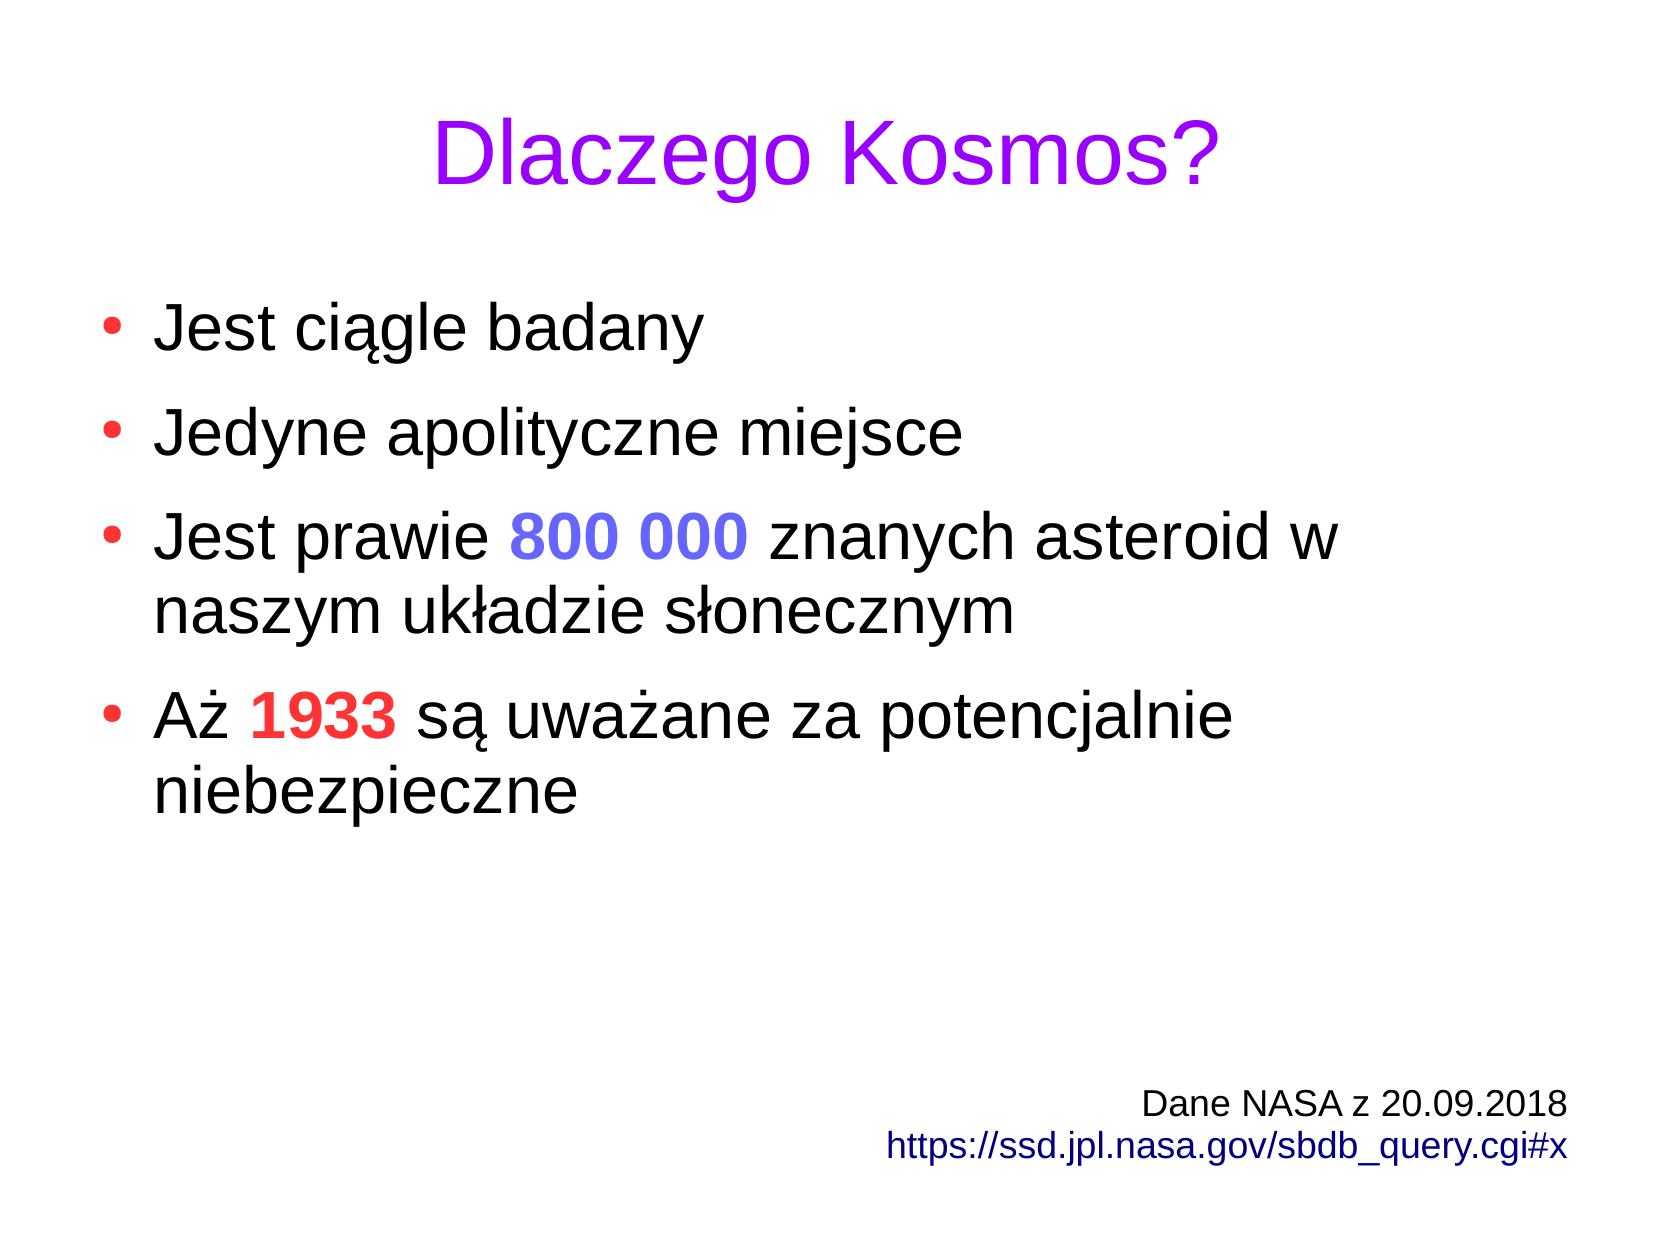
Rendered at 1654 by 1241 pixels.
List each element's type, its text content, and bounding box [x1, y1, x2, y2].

list Jest ciągle badany Jedyne apolityczne miejsce Jest prawie 800 000 znanych asteroid w naszym układzie słonecznym Aż 1933 są uważane za potencjalnie niebezpieczne [82, 290, 1571, 1010]
title Dlaczego Kosmos? [82, 49, 1571, 257]
text_box Dane NASA z 20.09.2018 https://ssd.jpl.nasa.gov/sbdb_query.cgi#x [744, 1074, 1583, 1174]
